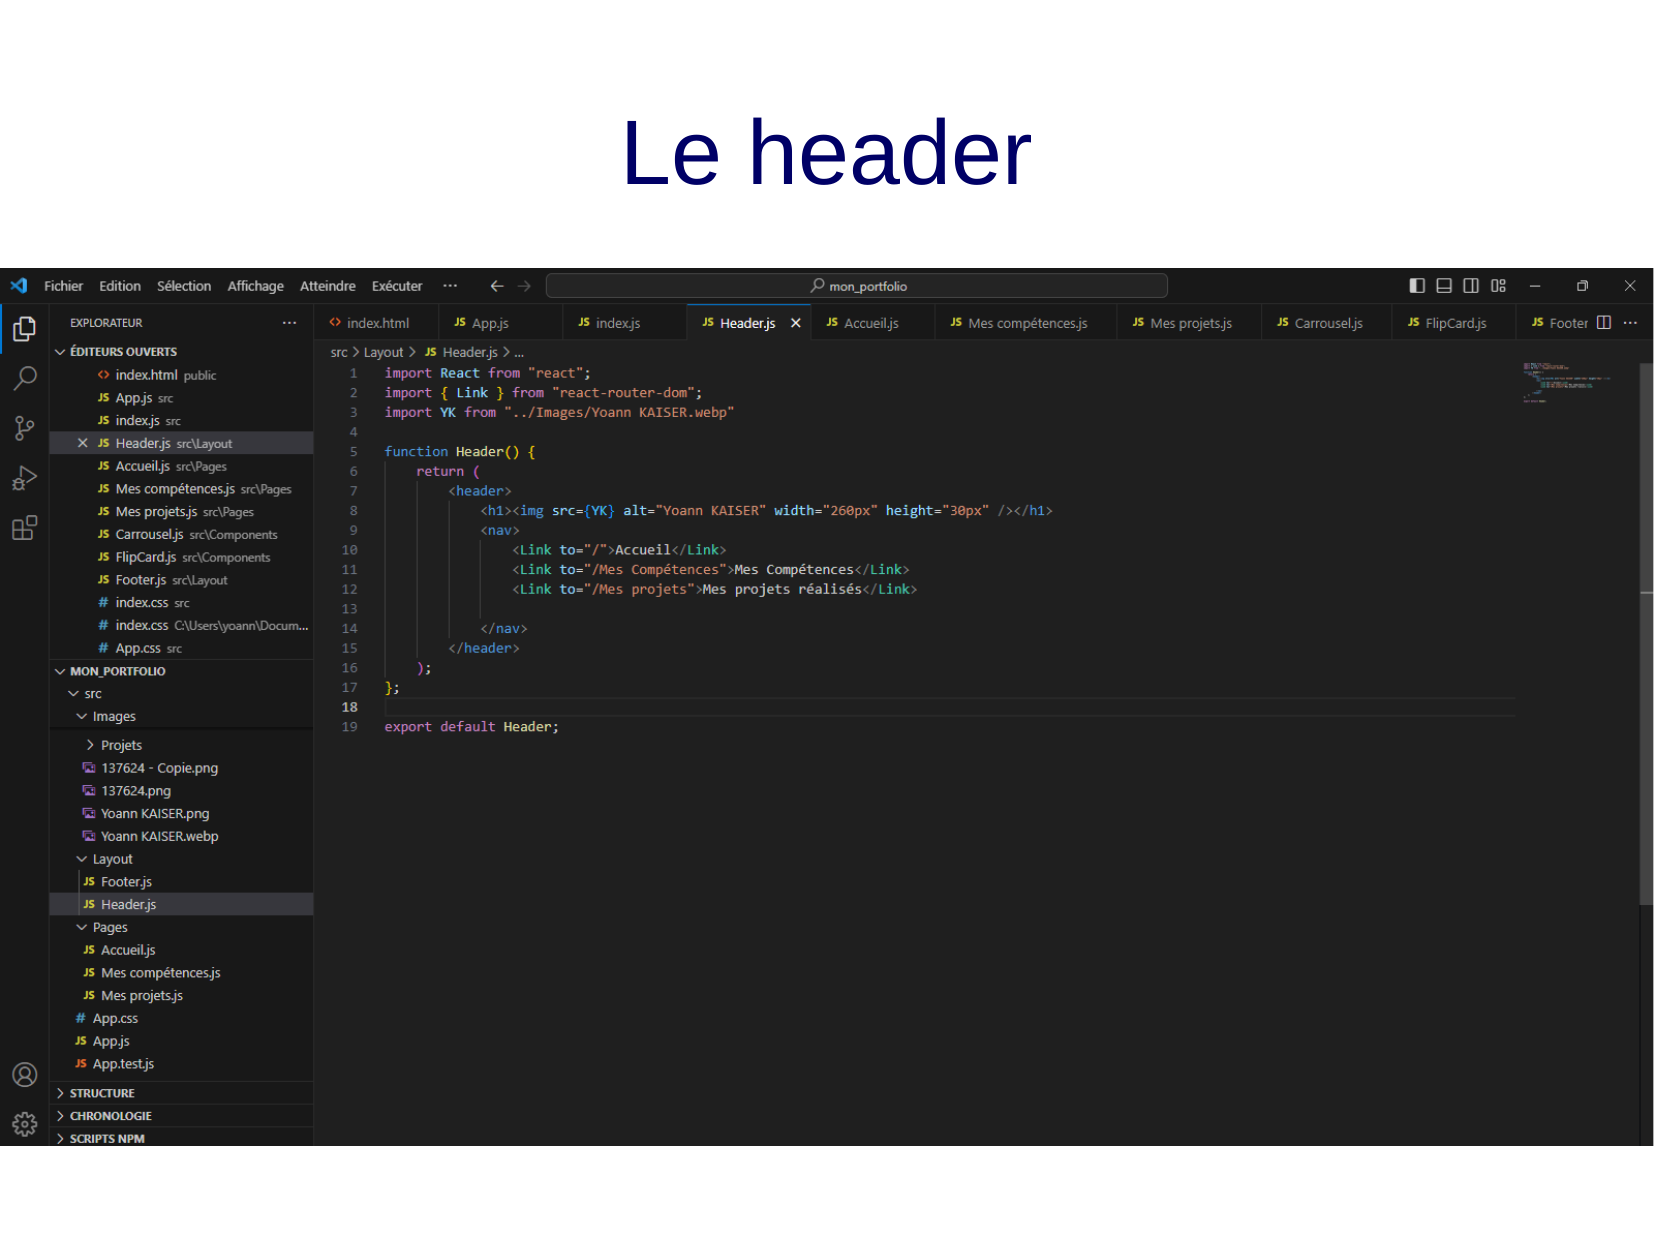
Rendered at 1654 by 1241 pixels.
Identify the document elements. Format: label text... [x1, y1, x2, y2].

picture [0, 268, 1654, 1146]
title Le header [82, 49, 1571, 257]
